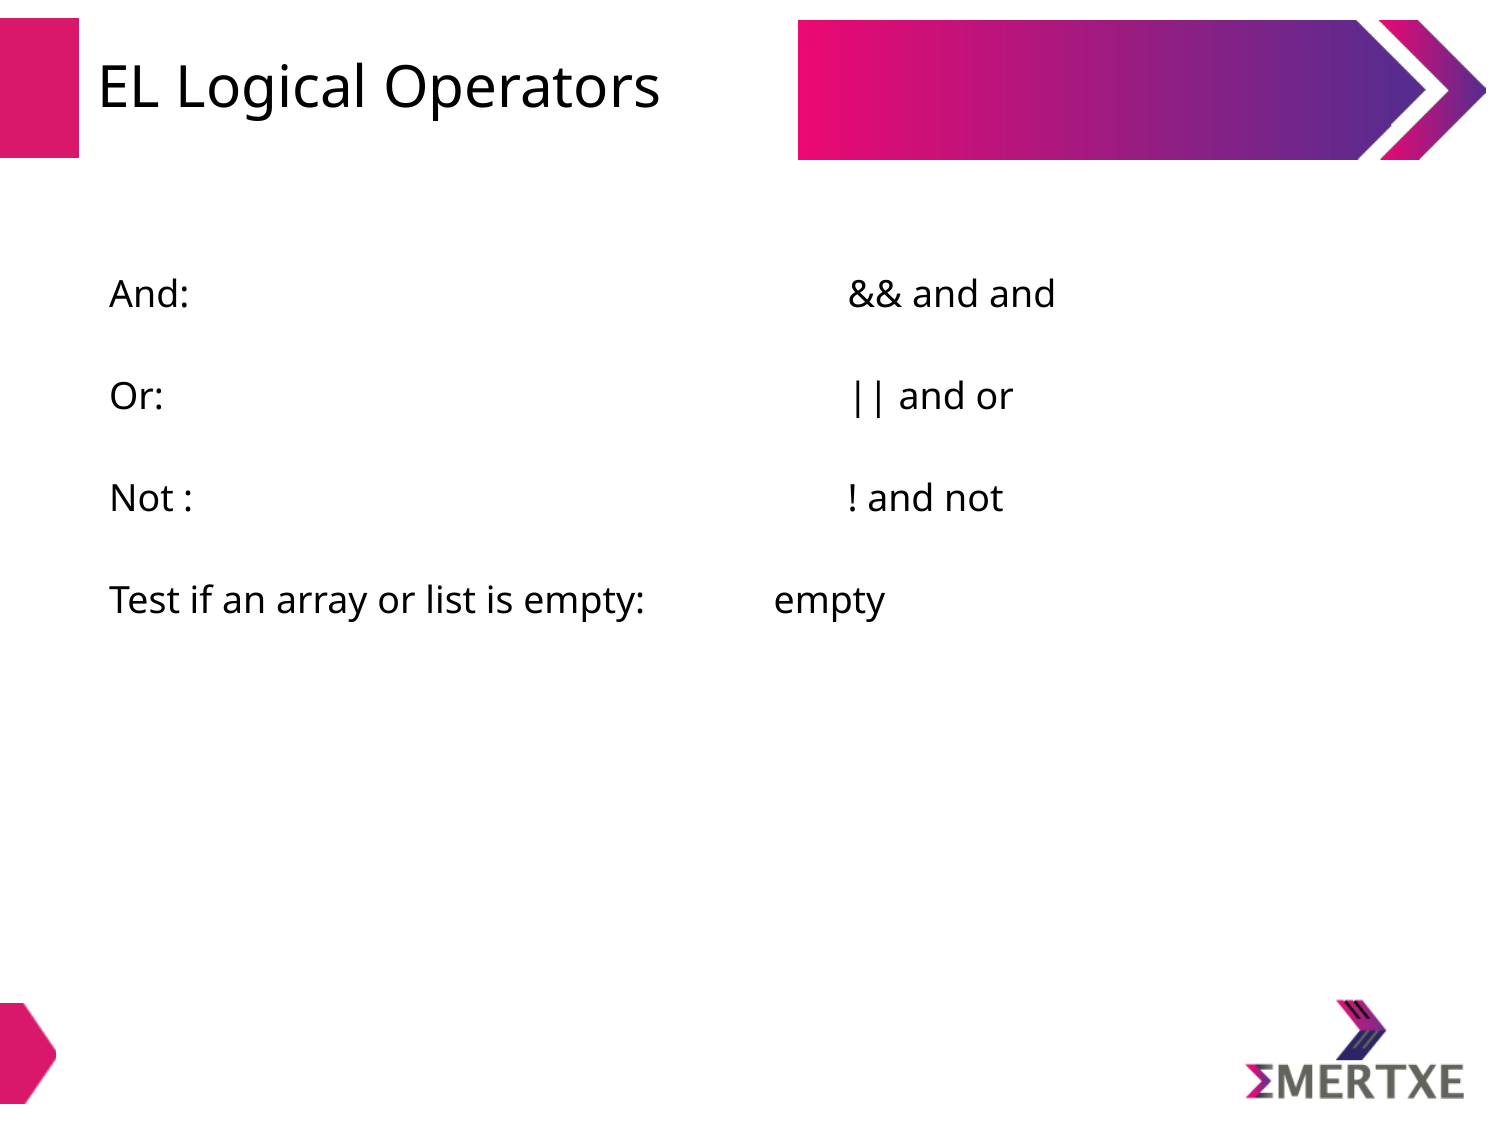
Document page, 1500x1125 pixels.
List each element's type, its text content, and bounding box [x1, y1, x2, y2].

picture [798, 20, 1486, 160]
text_box EL Logical Operators [82, 38, 709, 189]
text_box And: && and and Or: || and or Not : ! and not Test if an array or list is empty: empty [94, 259, 1335, 583]
picture [1245, 996, 1465, 1099]
